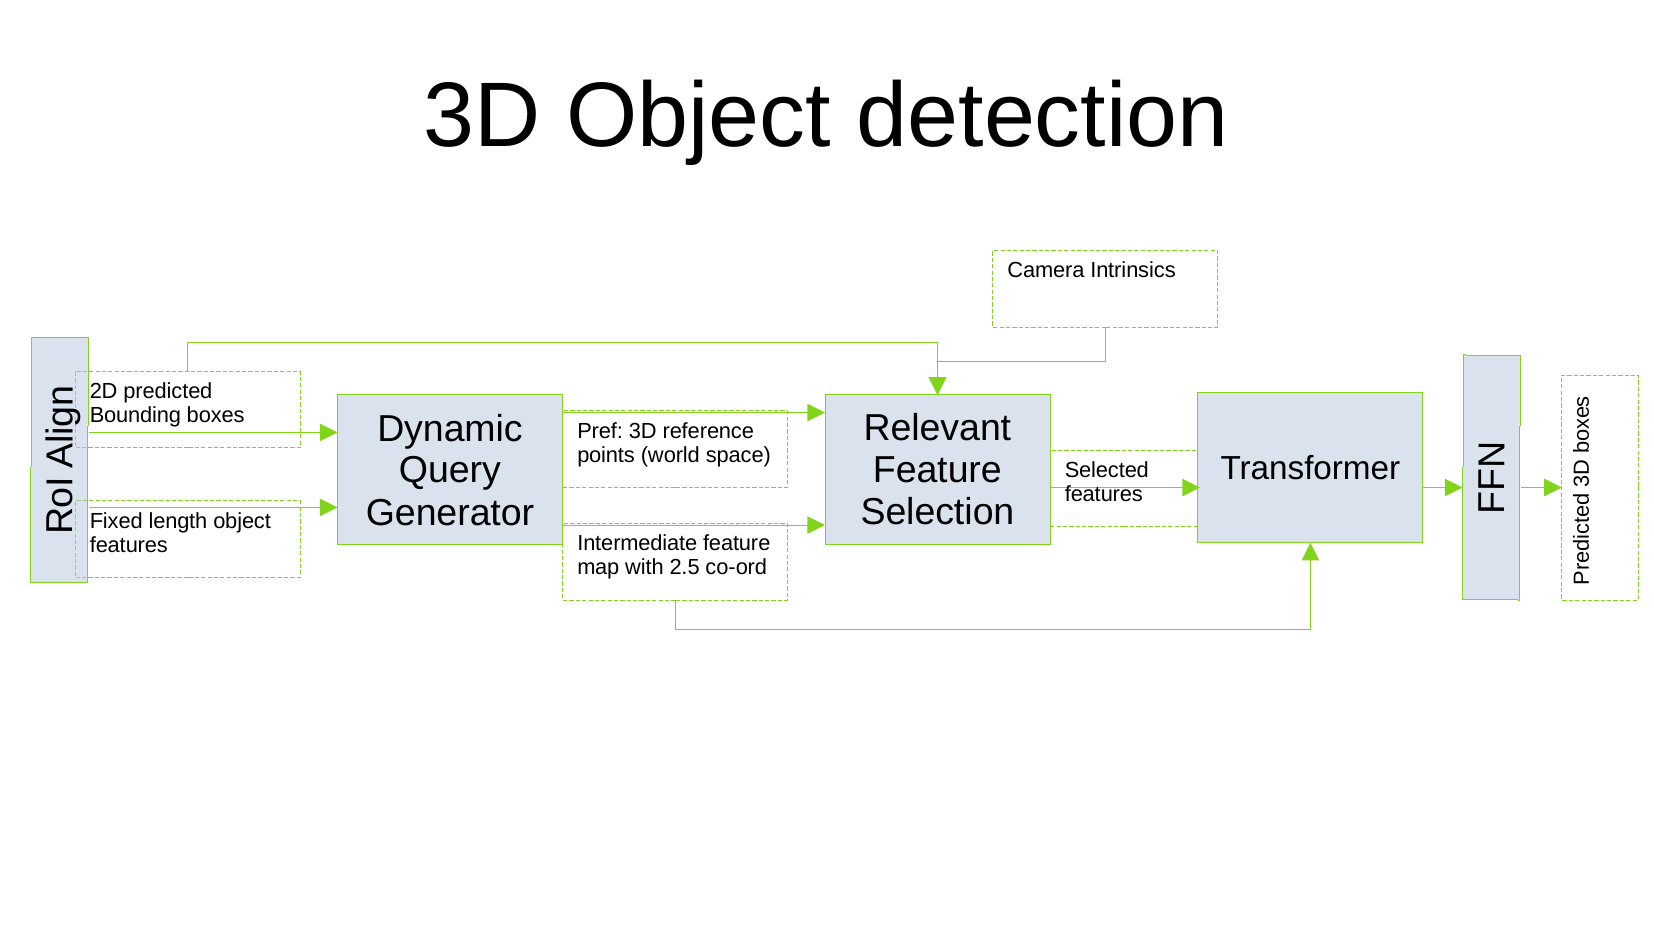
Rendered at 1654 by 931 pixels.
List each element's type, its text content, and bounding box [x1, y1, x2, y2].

text_box 2D predicted Bounding boxes [88, 371, 301, 448]
text_box Relevant Feature Selection [825, 394, 1051, 545]
text_box Camera Intrinsics [992, 250, 1218, 328]
text_box RoI Align [30, 337, 89, 583]
text_box Transformer [1197, 392, 1423, 543]
text_box Selected features [1050, 450, 1198, 527]
title 3D Object detection [82, 37, 1571, 193]
text_box Pref: 3D reference points (world space) [562, 410, 788, 488]
text_box Dynamic Query Generator [337, 394, 563, 545]
text_box Fixed length object features [88, 500, 301, 578]
text_box Intermediate feature map with 2.5 co-ord [562, 523, 788, 601]
text_box Predicted 3D boxes [1561, 375, 1639, 601]
text_box FFN [1462, 354, 1521, 601]
